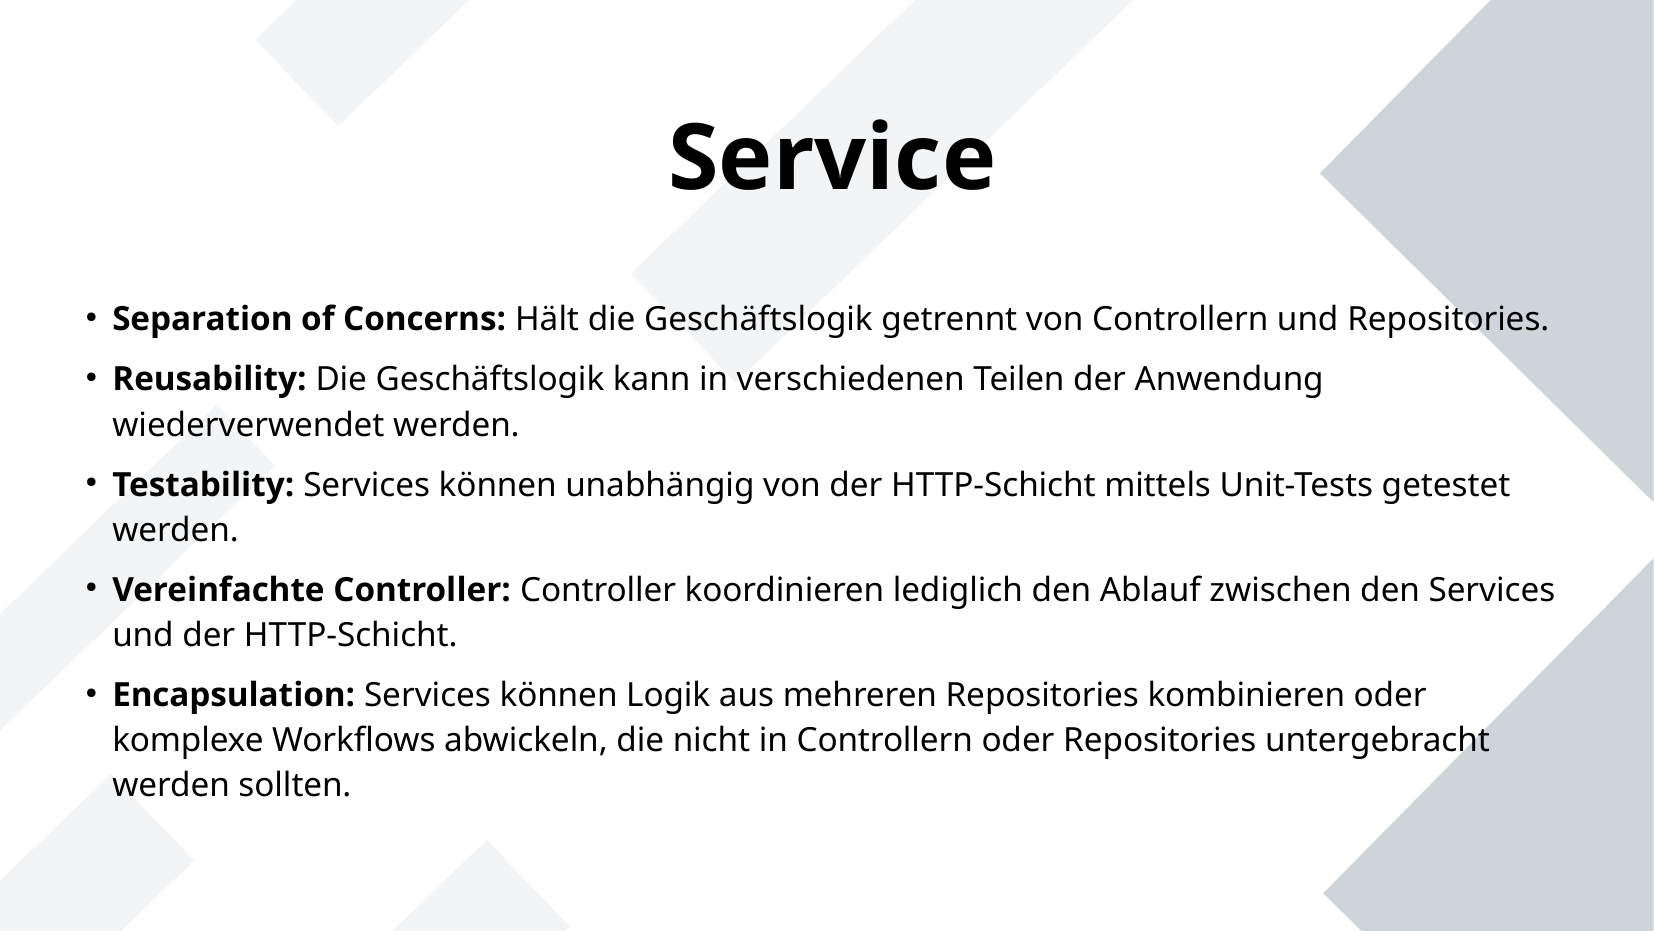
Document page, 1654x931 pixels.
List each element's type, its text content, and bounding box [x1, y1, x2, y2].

list Separation of Concerns: Hält die Geschäftslogik getrennt von Controllern und Repositories. Reusability: Die Geschäftslogik kann in verschiedenen Teilen der Anwendung wiederverwendet werden. Testability: Services können unabhängig von der HTTP-Schicht mittels Unit-Tests getestet werden. Vereinfachte Controller: Controller koordinieren lediglich den Ablauf zwischen den Services und der HTTP-Schicht. Encapsulation: Services können Logik aus mehreren Repositories kombinieren oder komplexe Workflows abwickeln, die nicht in Controllern oder Repositories untergebracht werden sollten. [76, 295, 1565, 857]
title Service [88, 76, 1577, 233]
